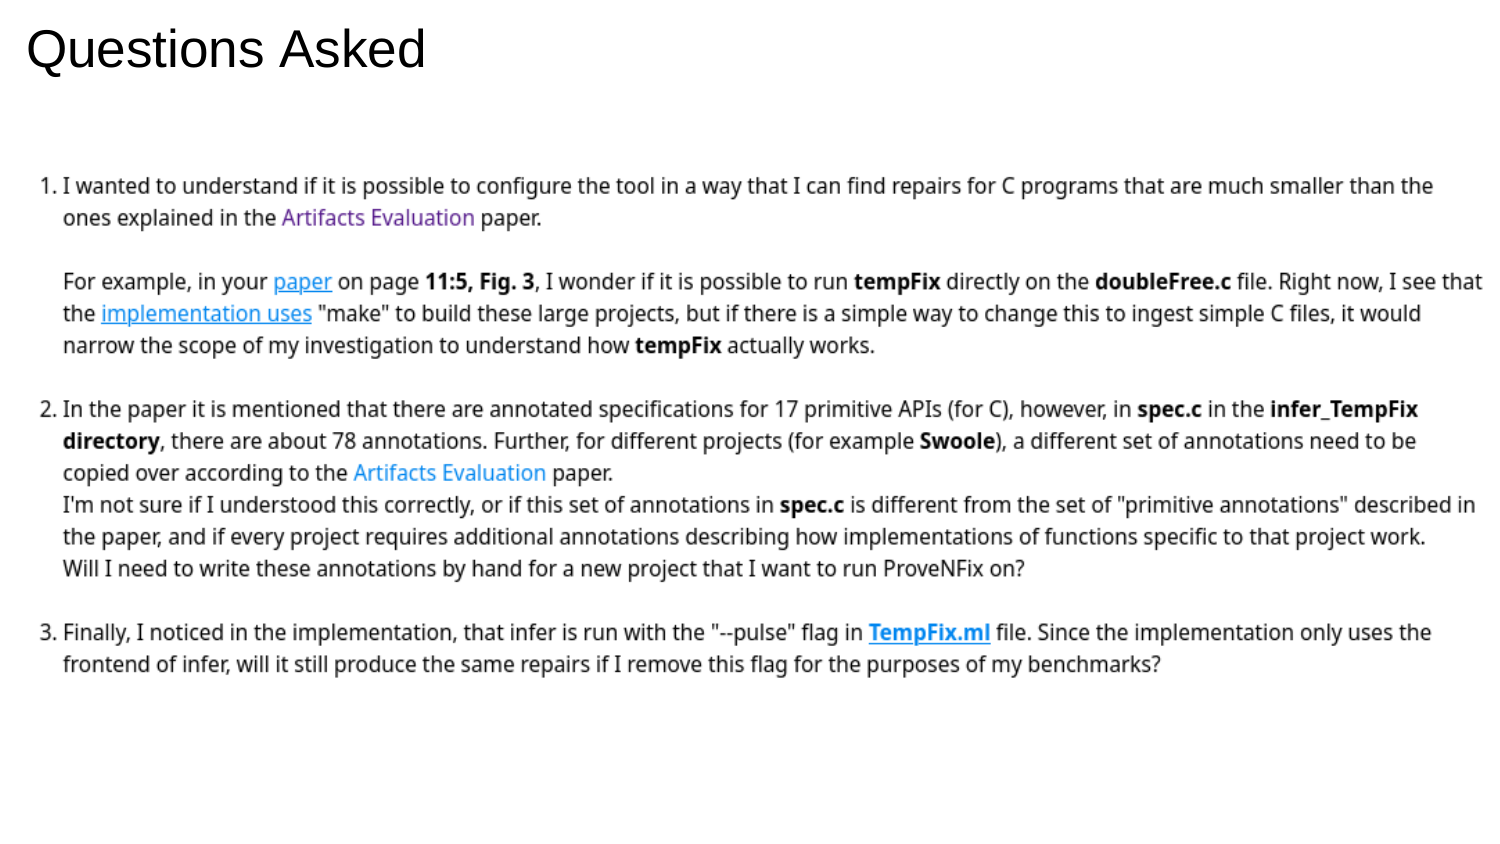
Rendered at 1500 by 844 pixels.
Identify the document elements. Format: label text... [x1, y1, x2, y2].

title Questions Asked [11, 0, 1409, 94]
picture [0, 144, 1500, 700]
